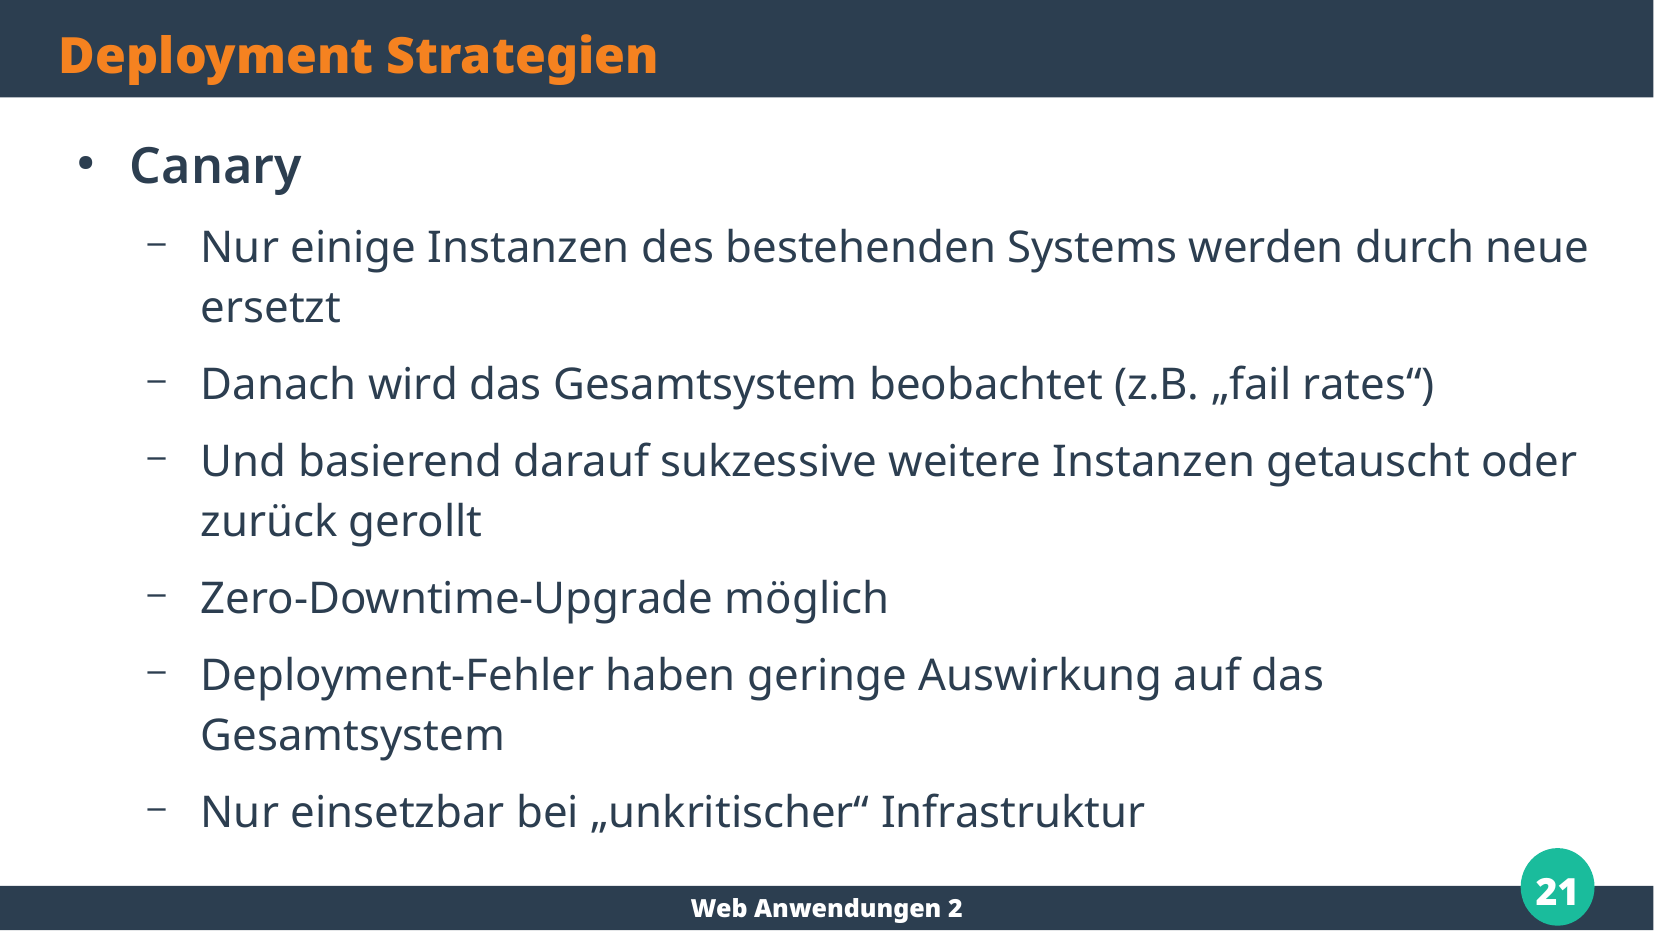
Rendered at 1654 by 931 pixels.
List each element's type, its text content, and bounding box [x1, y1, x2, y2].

list Canary Nur einige Instanzen des bestehenden Systems werden durch neue ersetzt Danach wird das Gesamtsystem beobachtet (z.B. „fail rates“) Und basierend darauf sukzessive weitere Instanzen getauscht oder zurück gerollt Zero-Downtime-Upgrade möglich Deployment-Fehler haben geringe Auswirkung auf das Gesamtsystem Nur einsetzbar bei „unkritischer“ Infrastruktur [59, 129, 1595, 864]
title Deployment Strategien [59, 8, 1595, 89]
